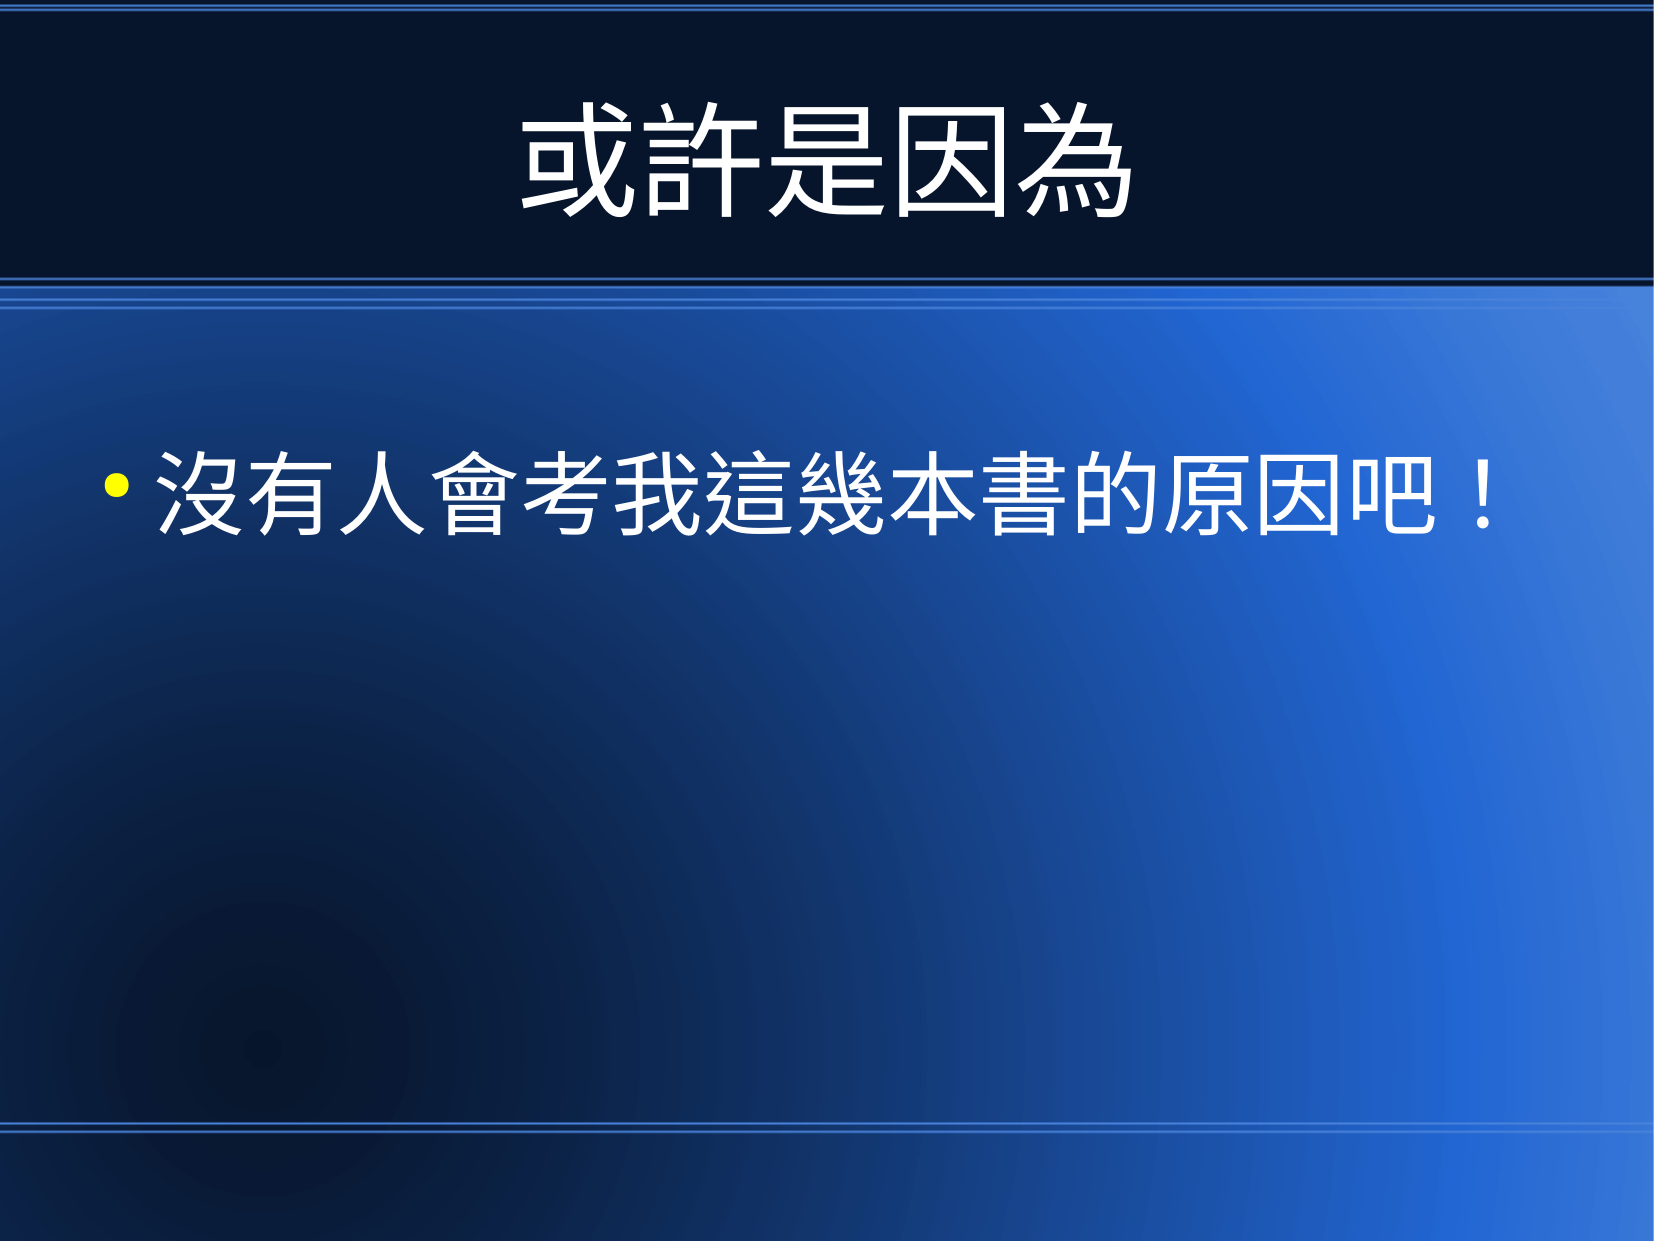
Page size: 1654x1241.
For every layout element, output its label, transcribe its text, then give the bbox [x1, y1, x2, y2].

title 或許是因為 [82, 49, 1571, 257]
picture [0, 0, 1654, 1241]
list 沒有人會考我這幾本書的原因吧！ [82, 355, 1571, 1241]
